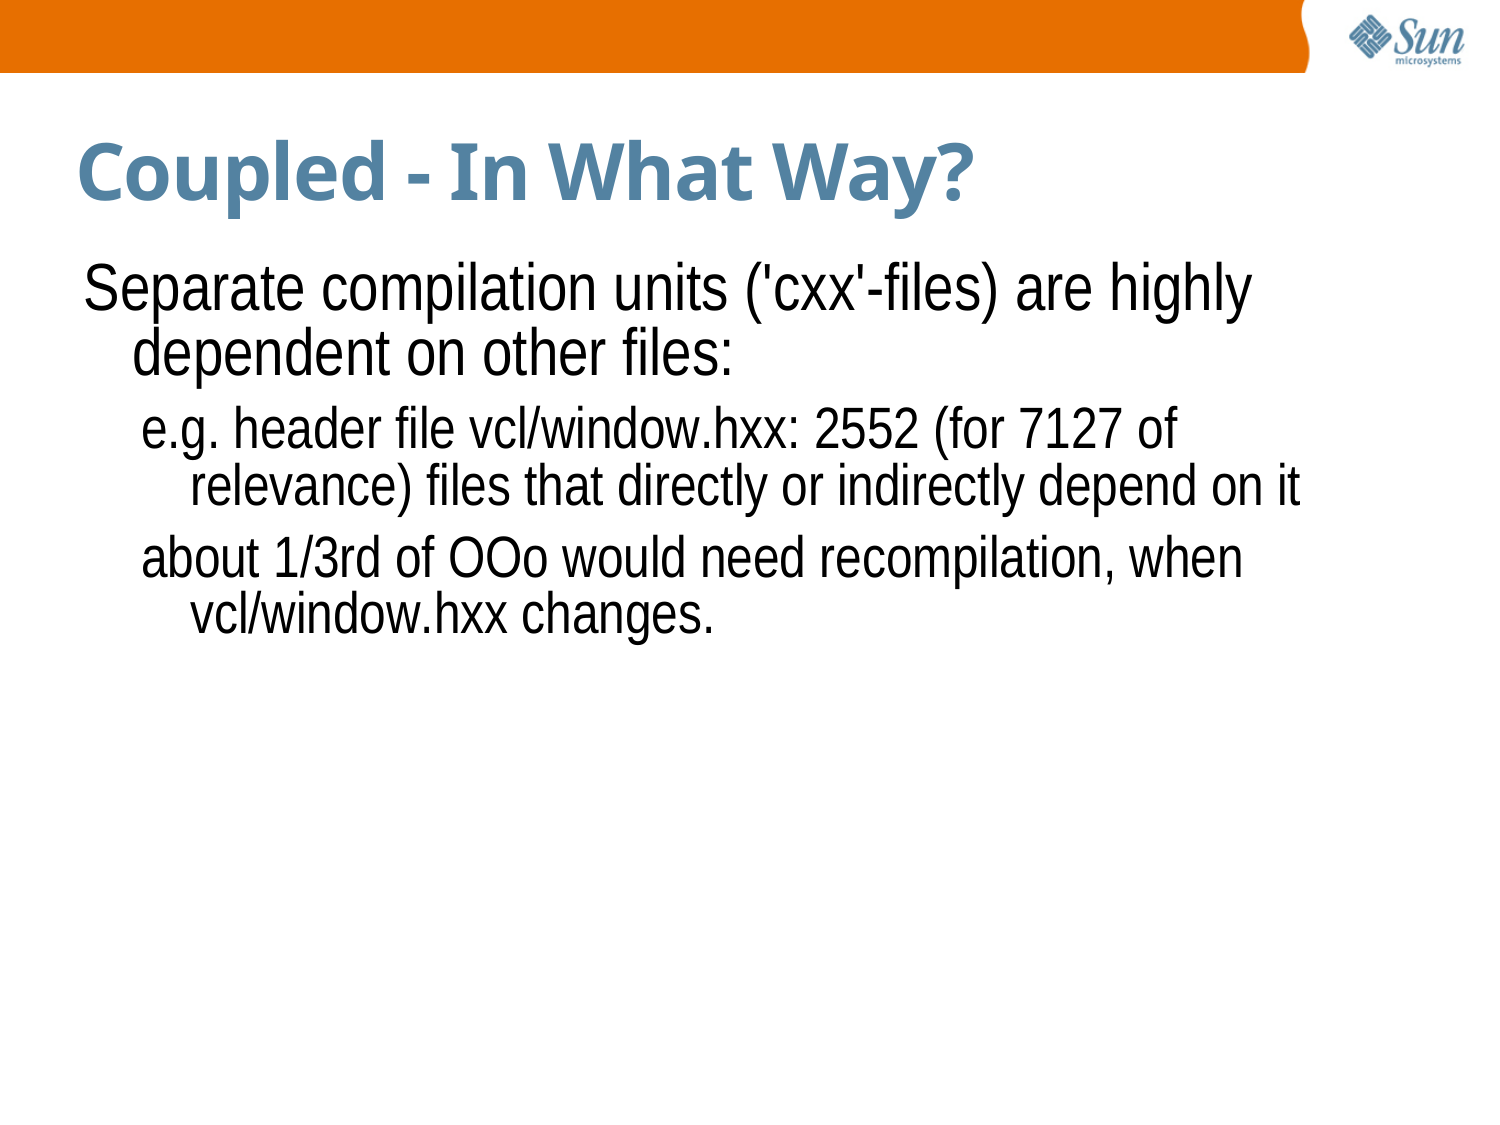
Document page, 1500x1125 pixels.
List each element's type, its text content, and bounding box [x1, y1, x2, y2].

title Coupled - In What Way? [75, 123, 1437, 232]
picture [0, 0, 1500, 73]
list Separate compilation units ('cxx'-files) are highly dependent on other files: e.g. header file vcl/window.hxx: 2552 (for 7127 of relevance) files that directly or indirectly depend on it about 1/3rd of OOo would need recompilation, when vcl/window.hxx changes. [64, 258, 1401, 1062]
